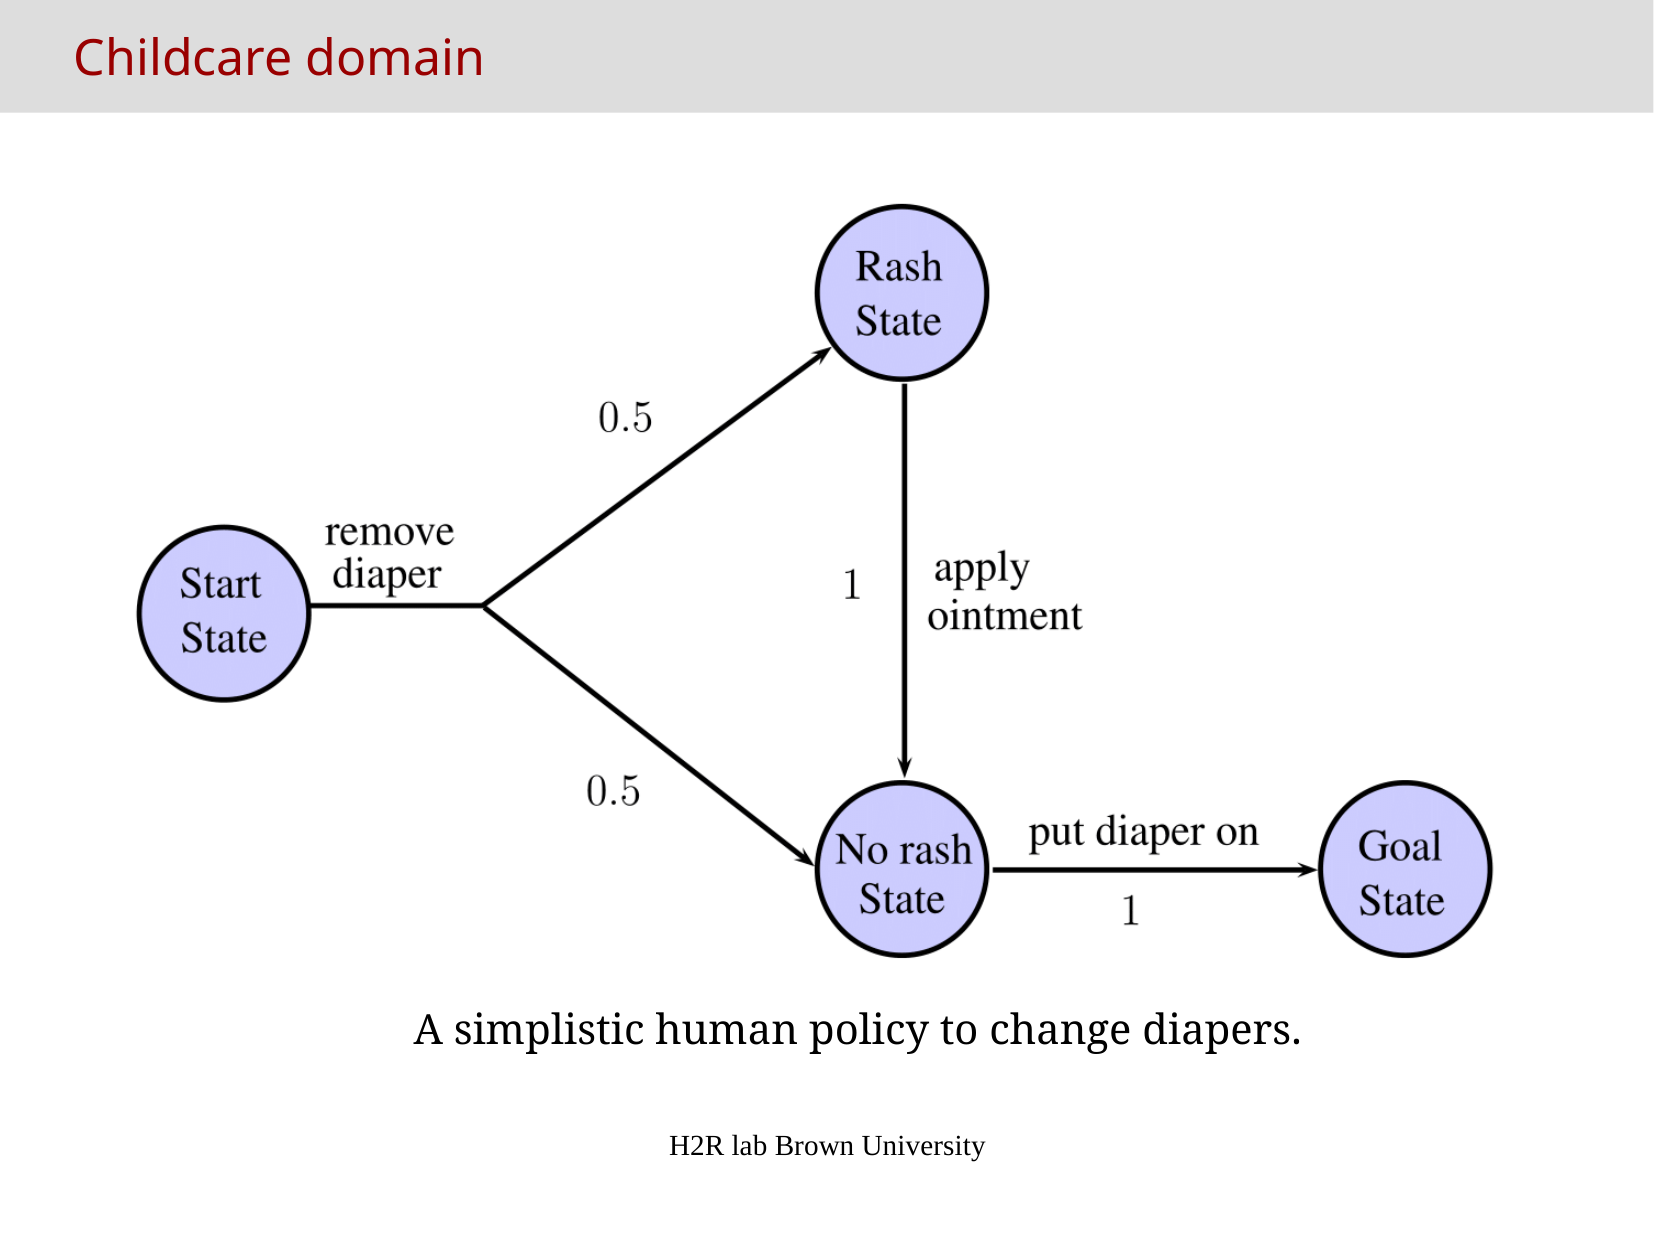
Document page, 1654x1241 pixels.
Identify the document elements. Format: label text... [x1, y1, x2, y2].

picture [125, 195, 1499, 967]
list A simplistic human policy to change diapers. [46, 999, 1598, 1154]
title Childcare domain [0, 0, 1654, 113]
